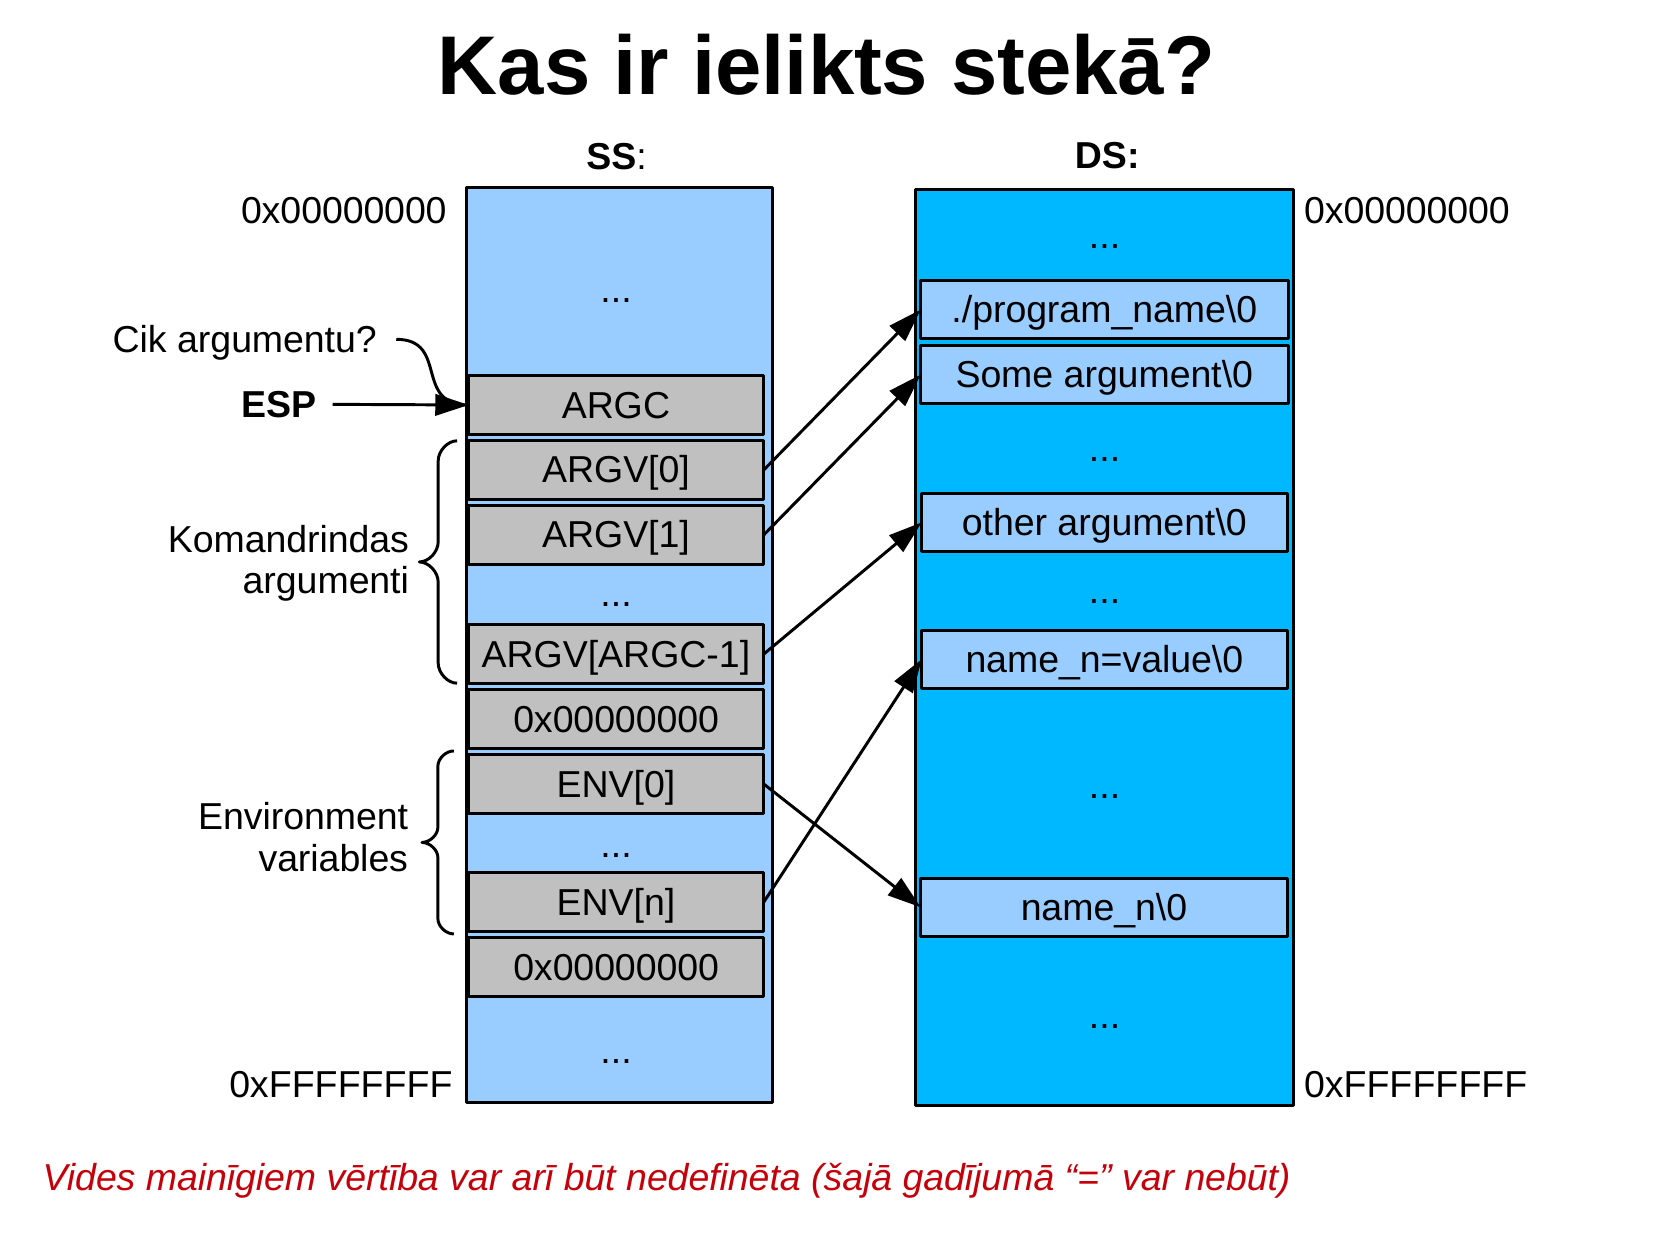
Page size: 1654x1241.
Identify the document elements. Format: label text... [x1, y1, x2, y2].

text_box ARGC [468, 375, 764, 435]
text_box ENV[0] [468, 754, 764, 814]
text_box Some argument\0 [920, 345, 1289, 404]
text_box other argument\0 [921, 493, 1288, 552]
text_box 0xFFFFFFFF [1289, 1055, 1556, 1113]
text_box ESP [226, 375, 333, 433]
text_box 0x00000000 [468, 937, 764, 997]
text_box ... [923, 561, 1287, 619]
text_box SS: [463, 128, 771, 185]
text_box ... [468, 260, 764, 318]
text_box ... [468, 565, 764, 623]
text_box ... [468, 815, 764, 873]
text_box ... [468, 1022, 764, 1080]
text_box Environment variables [168, 787, 423, 887]
text_box 0xFFFFFFFF [214, 1055, 481, 1113]
text_box 0x00000000 [1289, 181, 1530, 239]
text_box [915, 189, 1294, 1106]
text_box name_n=value\0 [921, 630, 1288, 689]
text_box 0x00000000 [468, 689, 764, 749]
text_box ENV[n] [468, 873, 764, 932]
text_box ... [923, 756, 1287, 814]
text_box ... [923, 207, 1287, 265]
text_box Vides mainīgiem vērtība var arī būt nedefinēta (šajā gadījumā “=” var nebūt) [27, 1148, 1605, 1206]
text_box name_n\0 [920, 878, 1288, 937]
text_box ARGV[ARGC-1] [468, 624, 764, 684]
text_box ... [923, 987, 1287, 1044]
text_box [466, 187, 773, 1103]
text_box ... [923, 420, 1287, 477]
text_box 0x00000000 [226, 181, 467, 239]
text_box ./program_name\0 [920, 280, 1289, 339]
text_box DS: [916, 127, 1298, 185]
text_box Kas ir ielikts stekā? [59, 11, 1595, 120]
text_box Cik argumentu? [97, 310, 397, 368]
text_box ARGV[0] [468, 440, 764, 500]
text_box Komandrindas argumenti [151, 510, 424, 610]
text_box ARGV[1] [468, 505, 764, 565]
